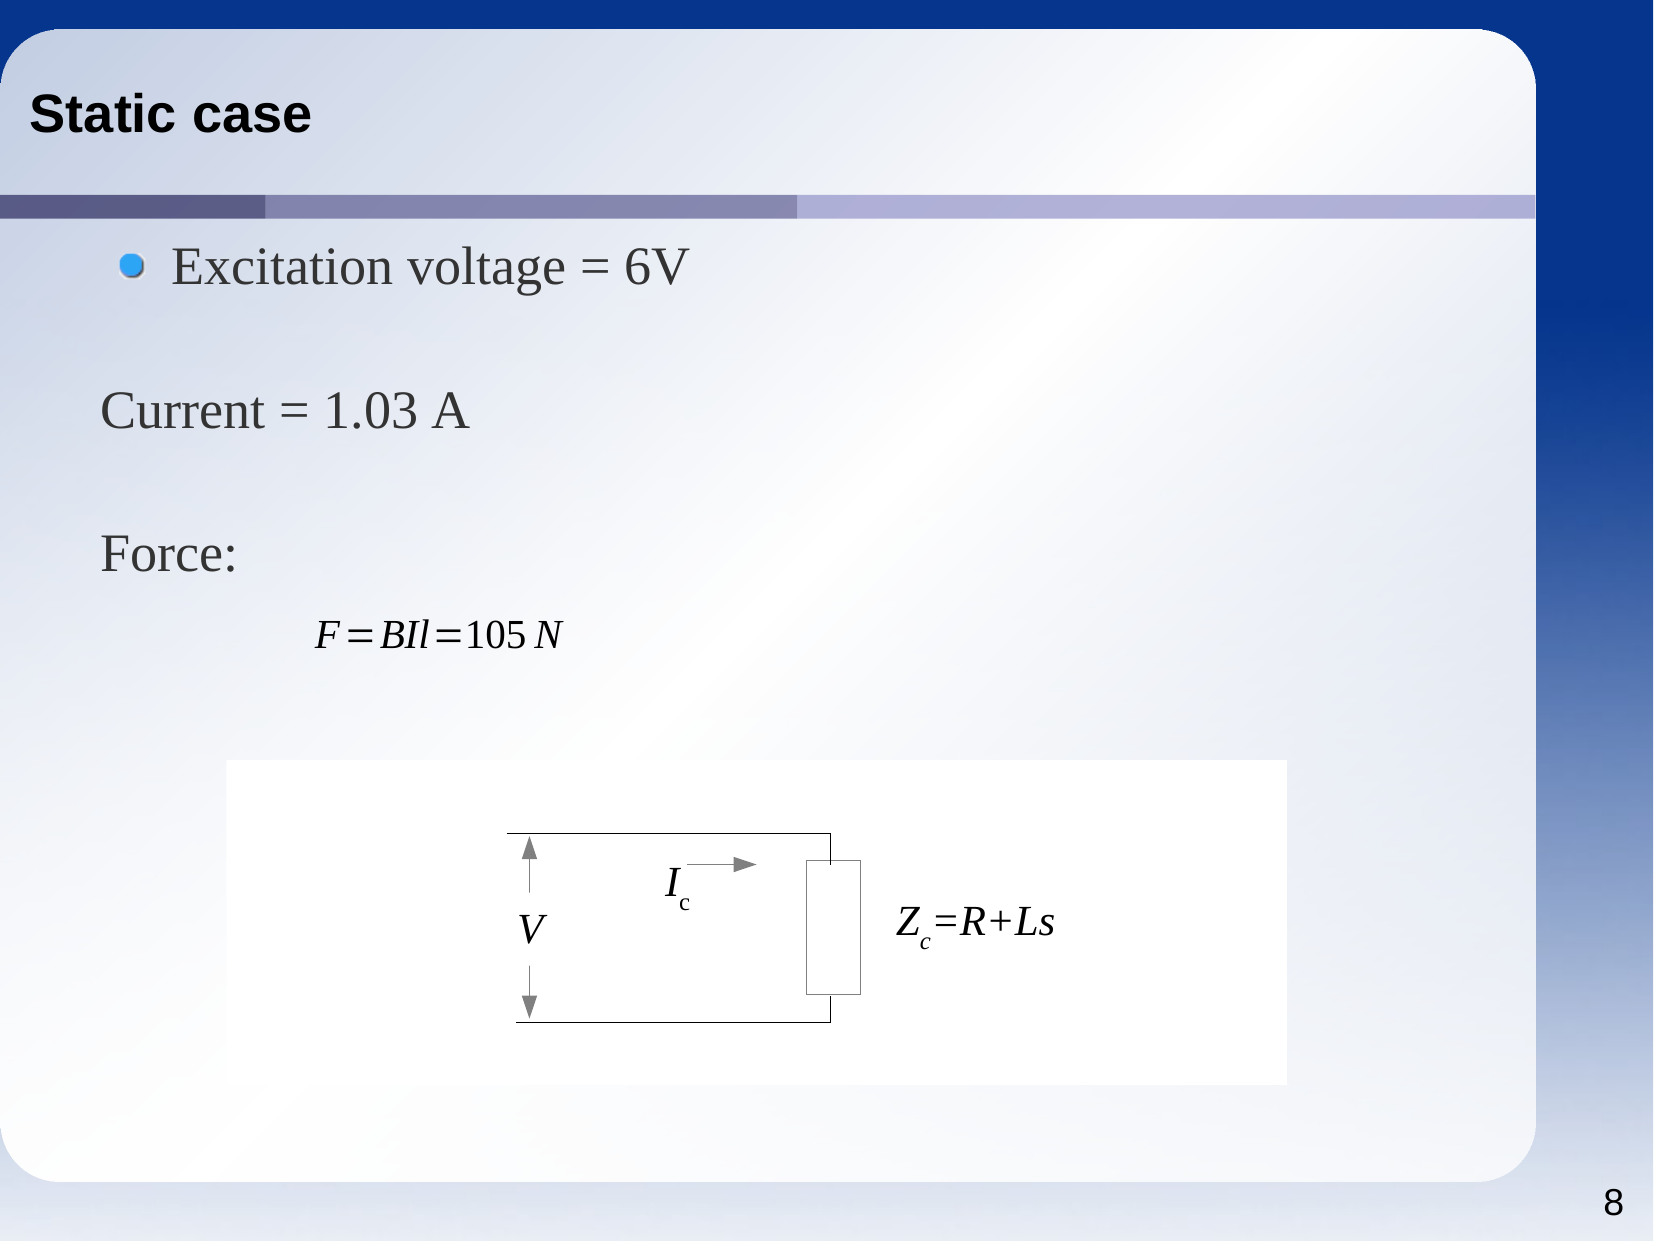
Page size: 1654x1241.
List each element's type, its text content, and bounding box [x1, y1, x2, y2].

title Static case [29, 49, 1506, 178]
list Excitation voltage = 6V Current = 1.03 A Force: [29, 236, 779, 612]
chart [226, 760, 1288, 1086]
chart [306, 611, 572, 658]
picture [0, 0, 1654, 1241]
